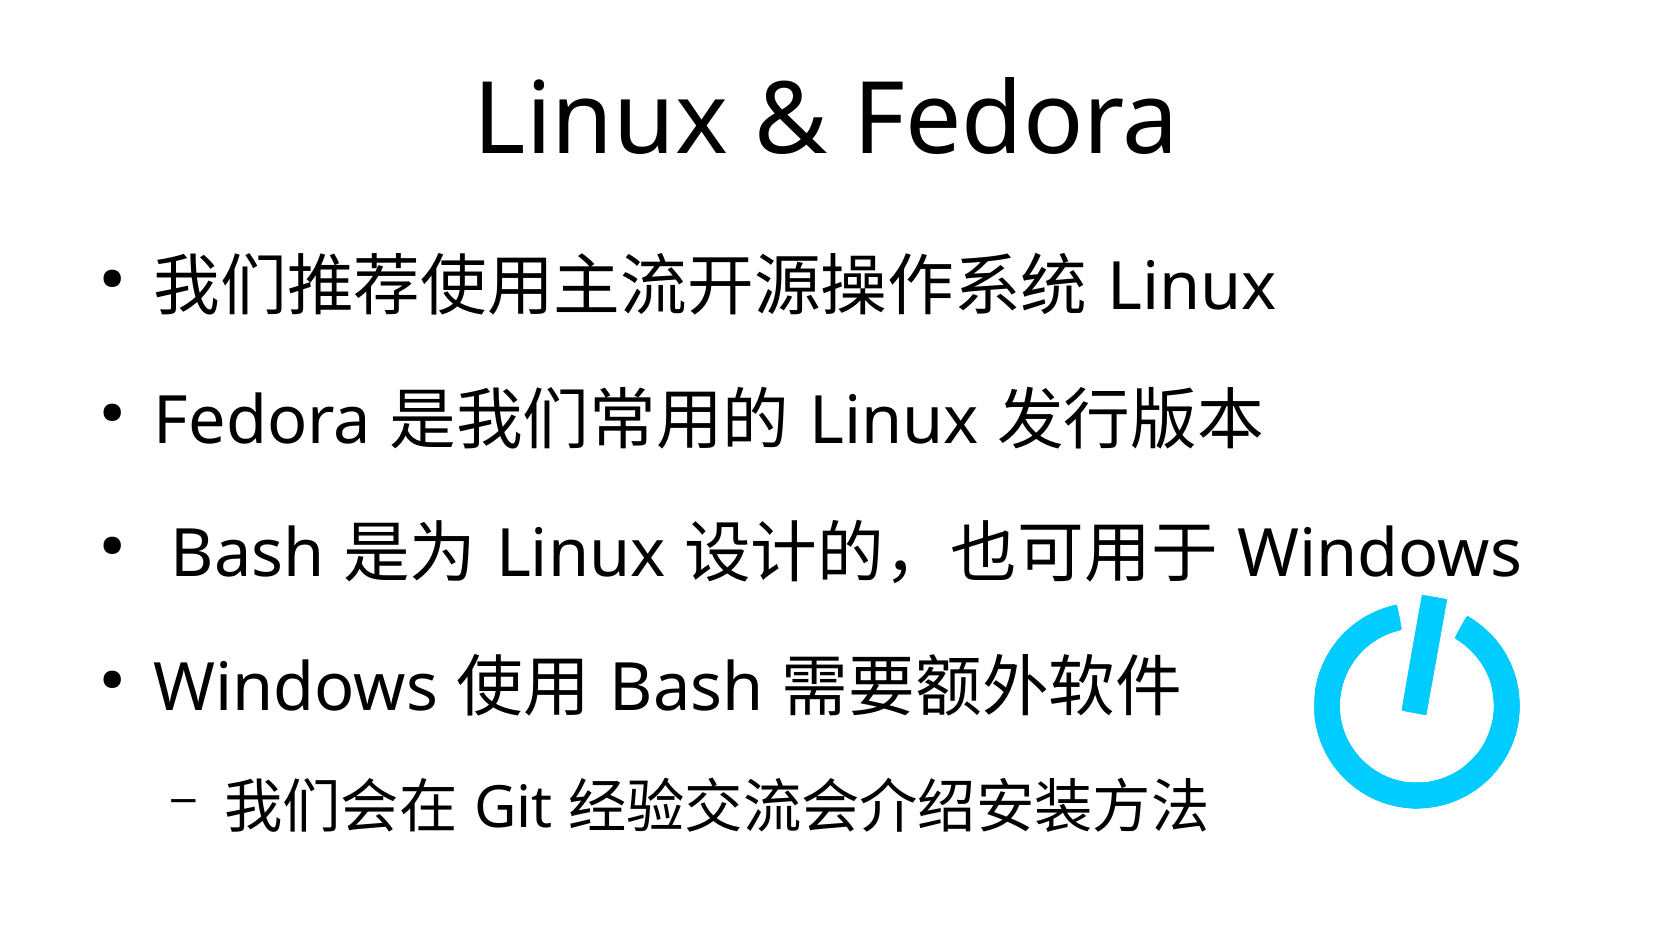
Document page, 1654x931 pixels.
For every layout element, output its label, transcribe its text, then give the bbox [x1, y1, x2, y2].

list 我们推荐使用主流开源操作系统Linux Fedora是我们常用的Linux发行版本 Bash是为Linux设计的，也可用于Windows Windows使用Bash需要额外软件 我们会在Git经验交流会介绍安装方法 [82, 217, 1571, 875]
title Linux & Fedora [82, 37, 1571, 193]
